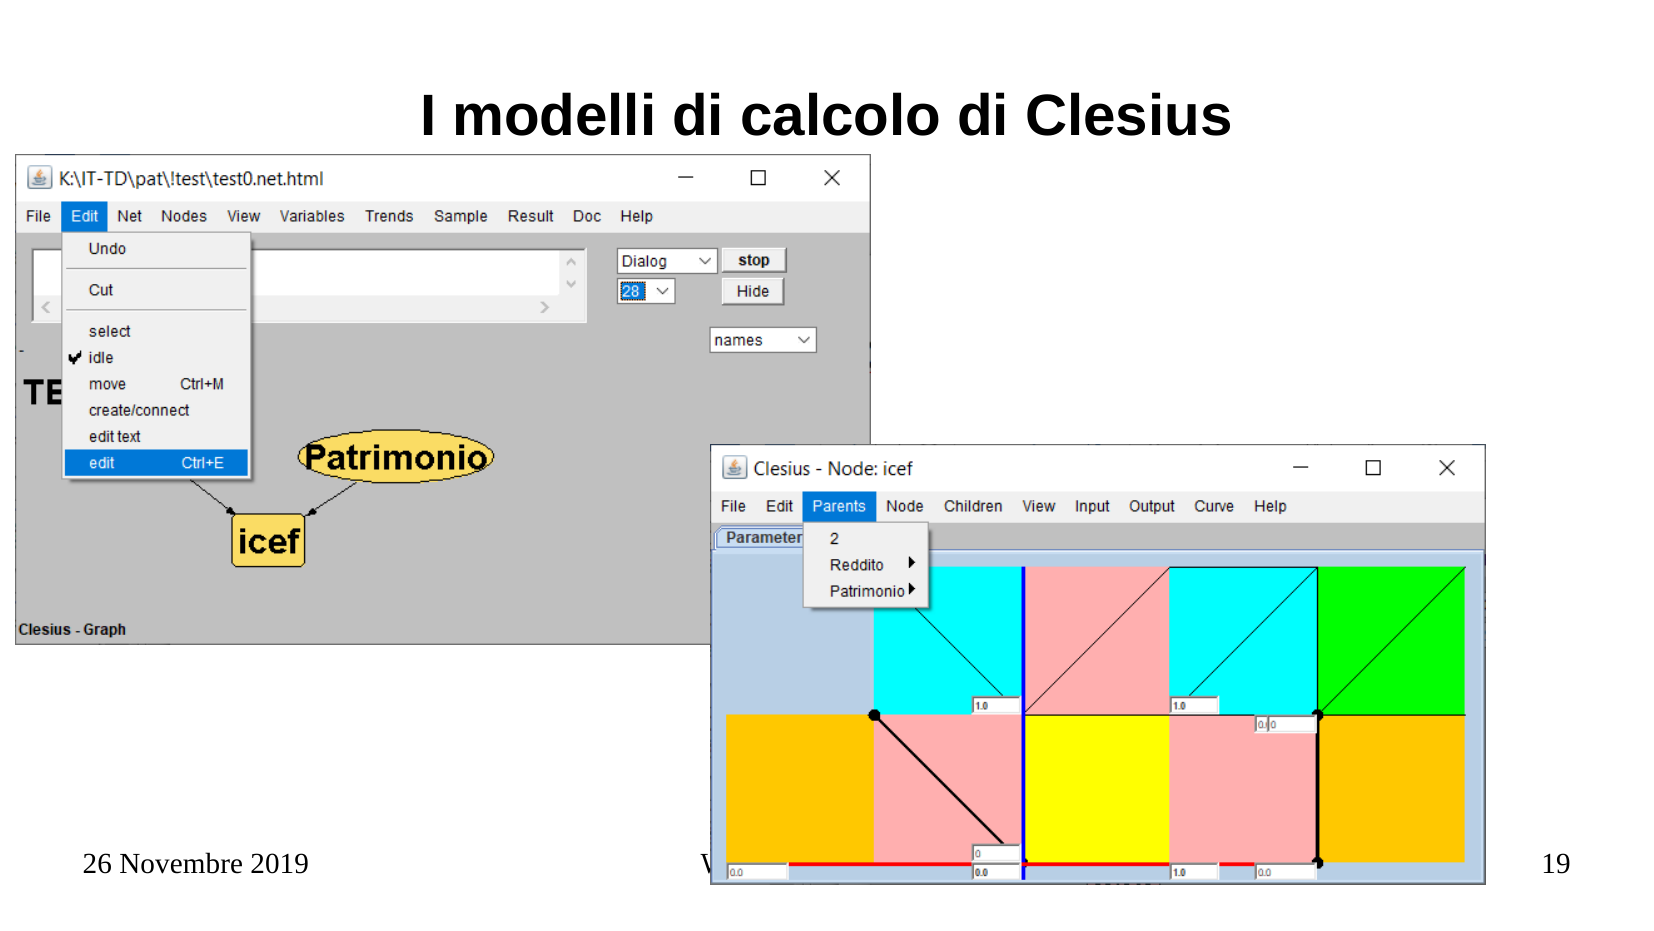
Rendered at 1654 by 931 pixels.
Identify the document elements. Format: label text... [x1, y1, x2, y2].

picture [15, 154, 1486, 886]
title I modelli di calcolo di Clesius [82, 37, 1571, 193]
